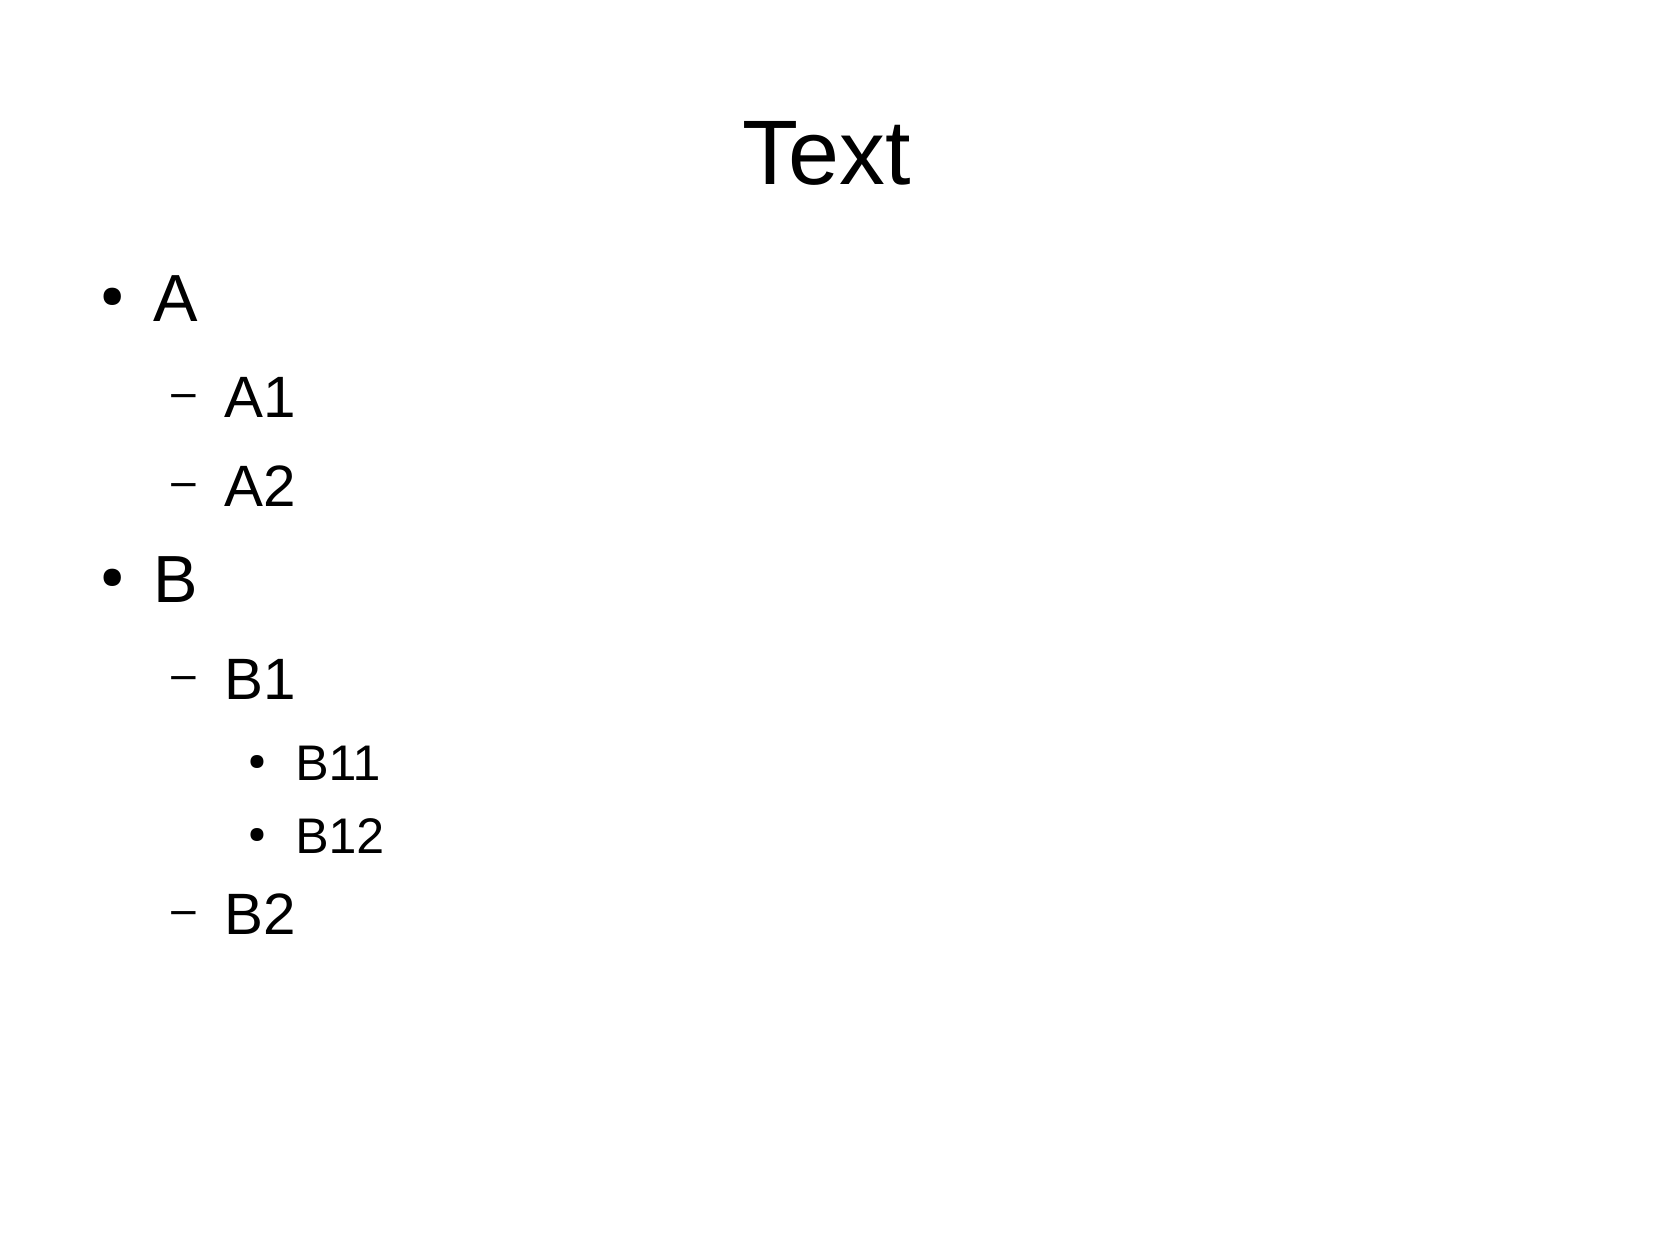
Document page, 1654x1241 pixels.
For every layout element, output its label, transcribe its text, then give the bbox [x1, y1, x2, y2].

title Text [82, 49, 1571, 257]
list A A1 A2 B B1 B11 B12 B2 [82, 260, 1571, 980]
